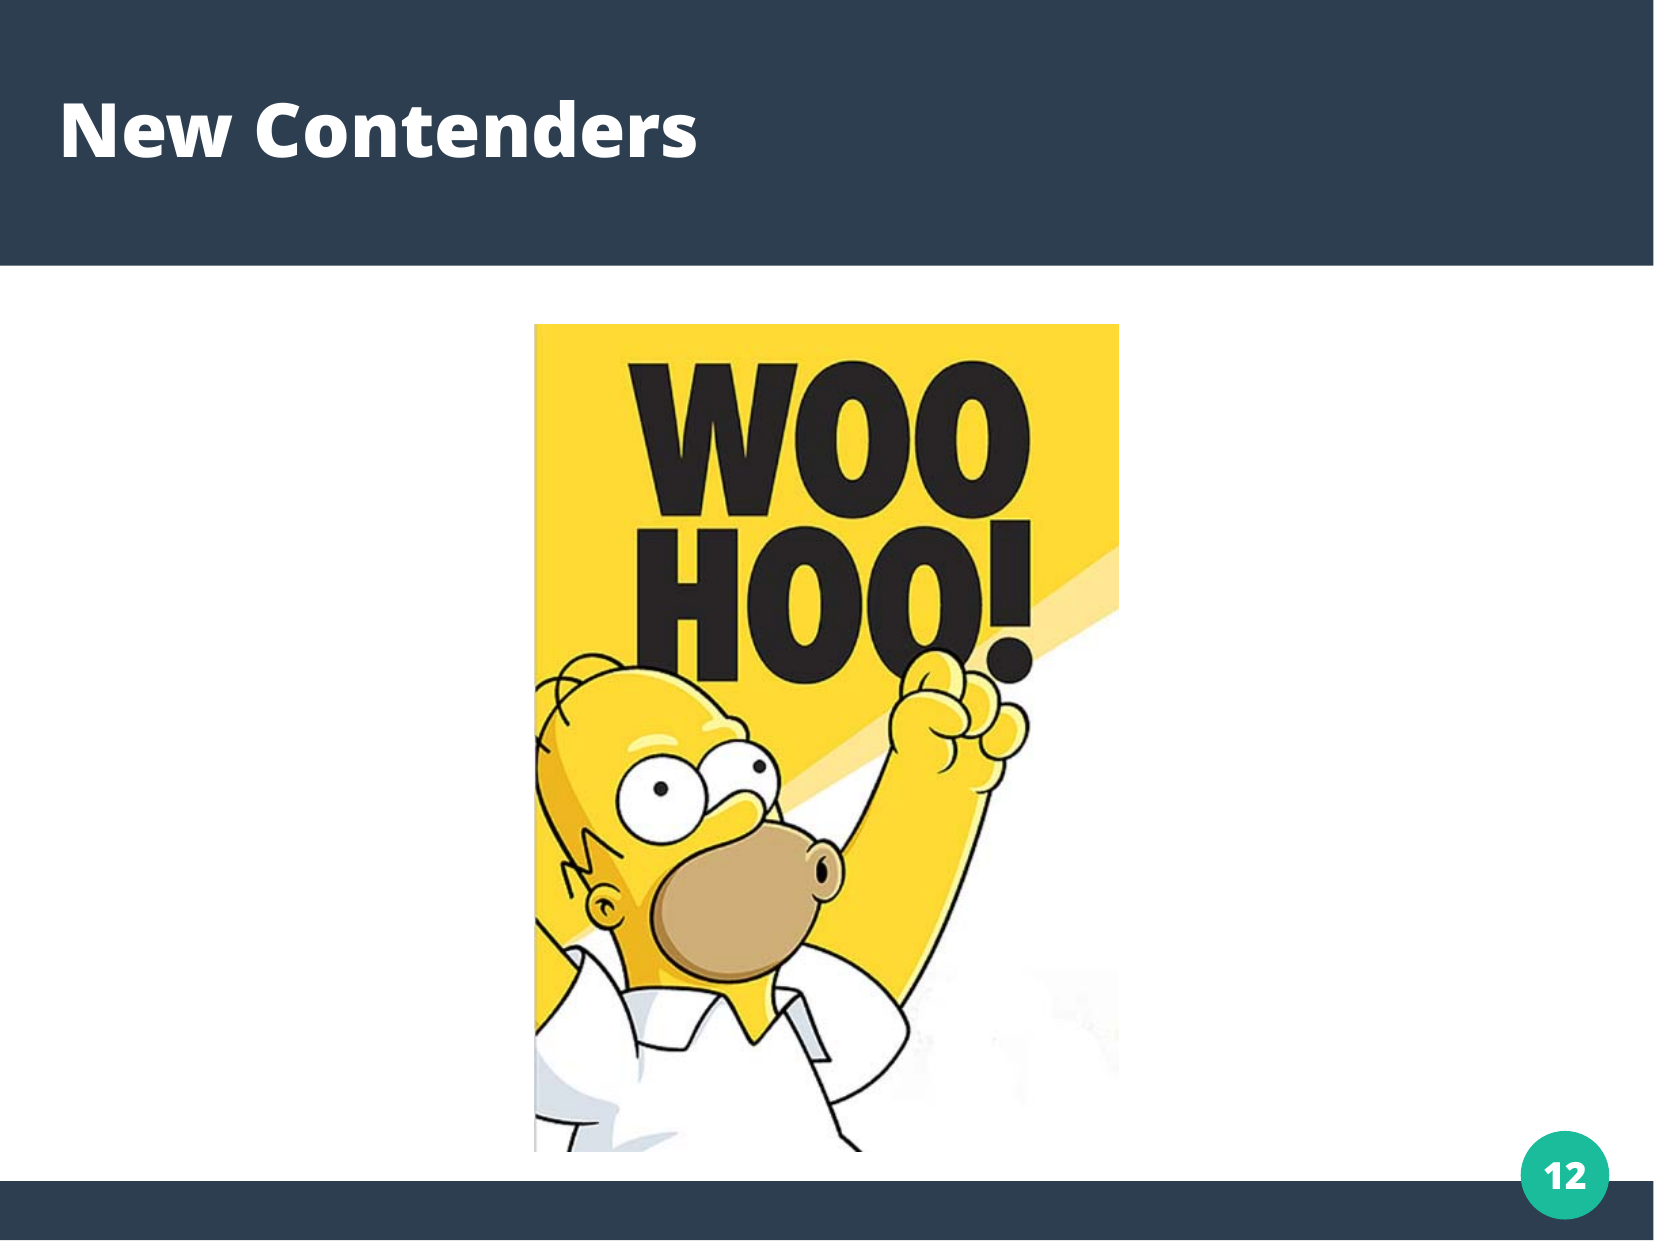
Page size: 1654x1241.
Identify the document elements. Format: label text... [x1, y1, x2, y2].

picture [534, 324, 1119, 1152]
title New Contenders [59, 49, 1595, 207]
